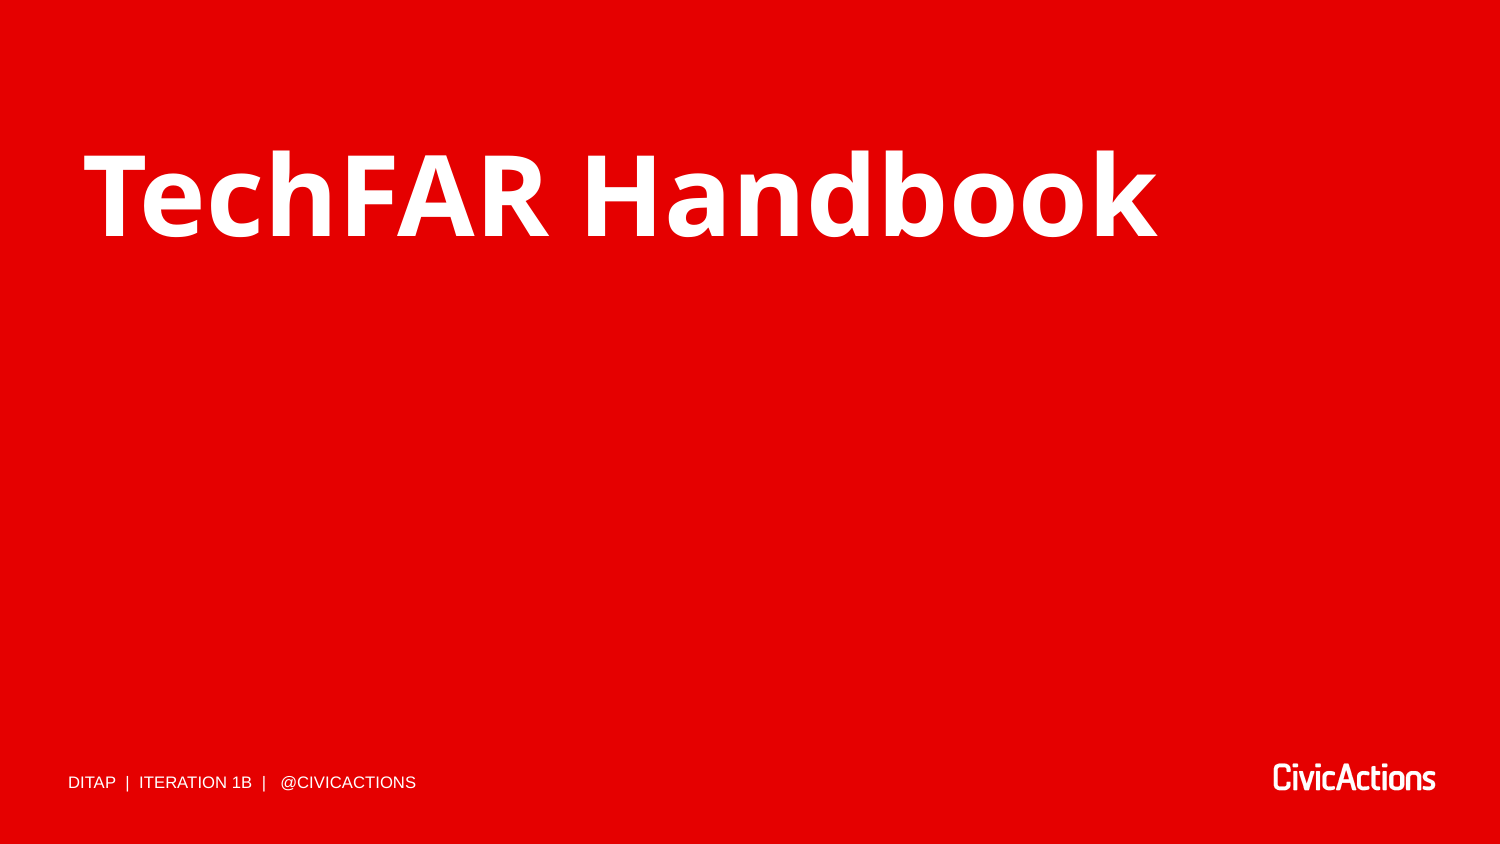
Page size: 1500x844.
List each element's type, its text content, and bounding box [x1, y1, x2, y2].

picture [1271, 758, 1438, 795]
text_box TechFAR Handbook [73, 114, 1354, 470]
